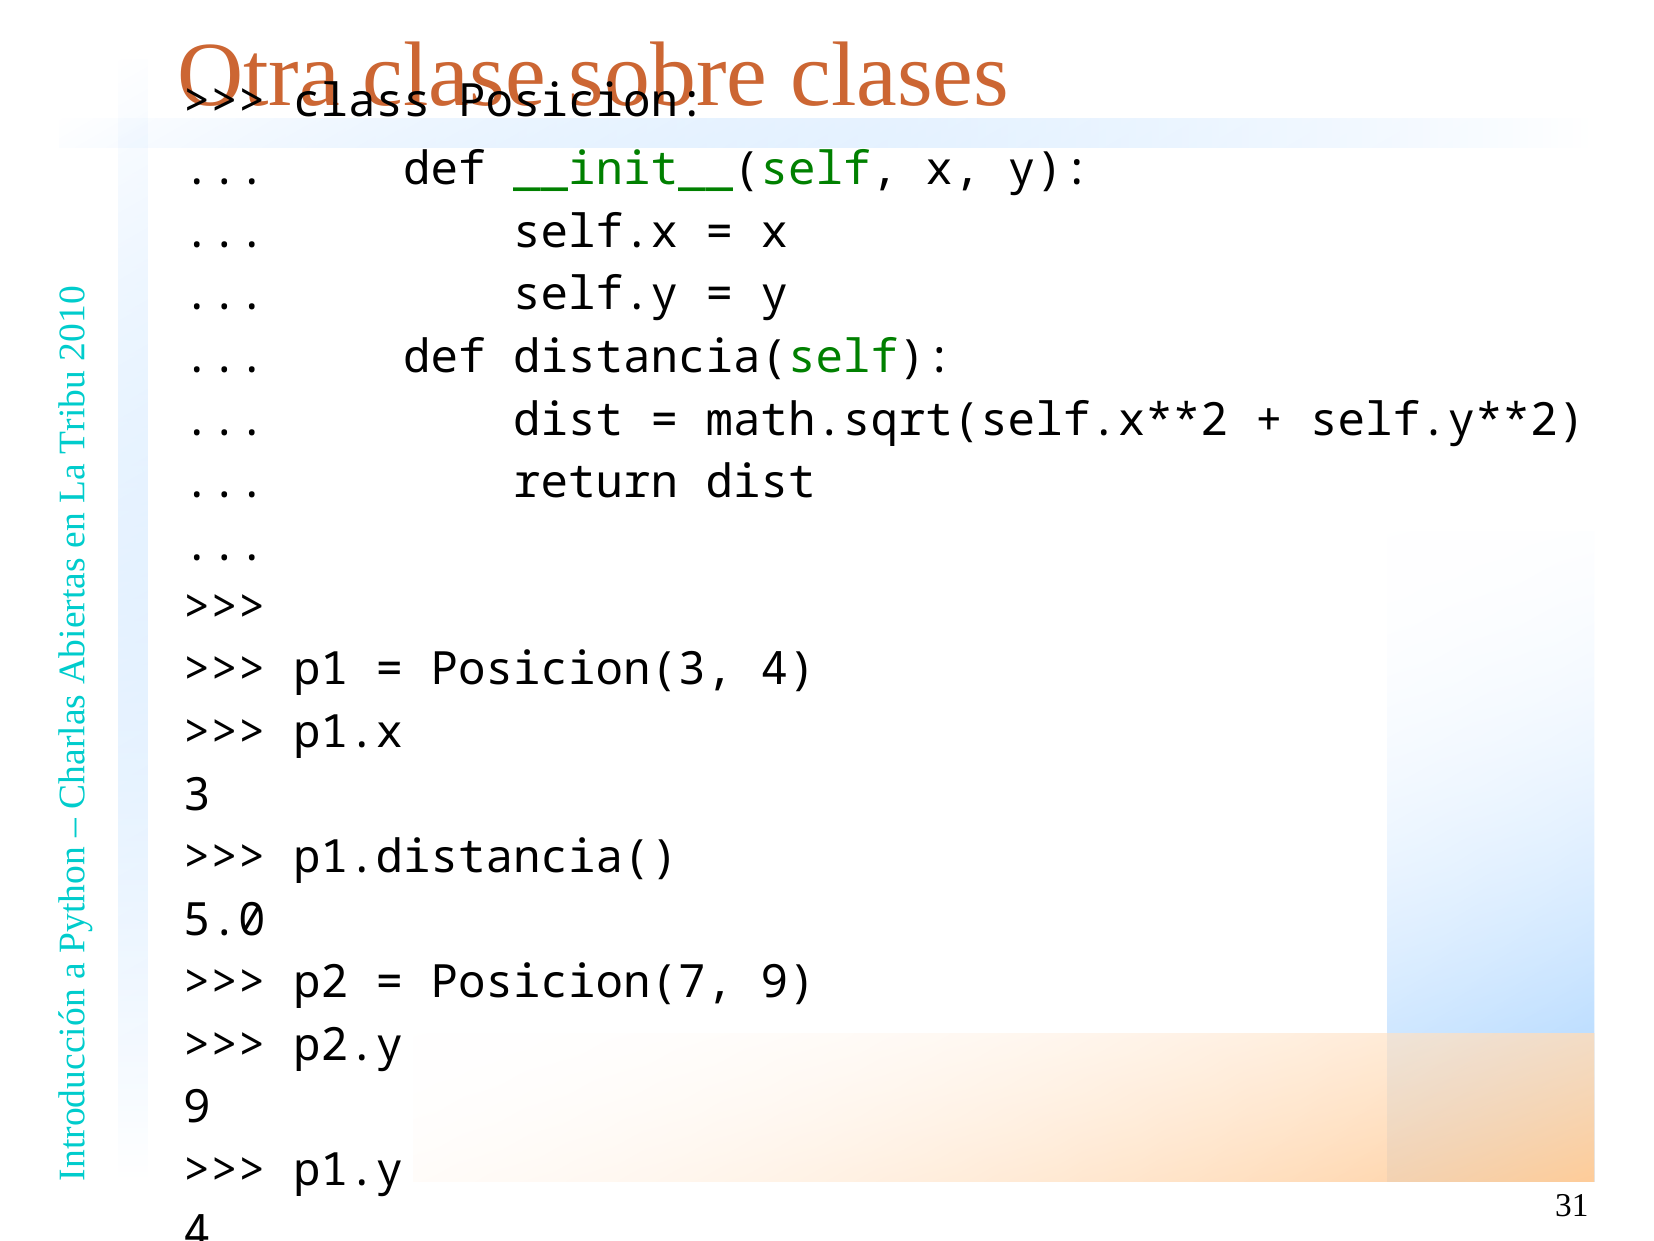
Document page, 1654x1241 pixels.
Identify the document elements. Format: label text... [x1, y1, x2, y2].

title Otra clase sobre clases [177, 0, 1595, 147]
text_box >>> class Posicion: ... def __init__(self, x, y): ... self.x = x ... self.y = y ... def distancia(self): ... dist = math.sqrt(self.x**2 + self.y**2) ... return dist ... >>> >>> p1 = Posicion(3, 4) >>> p1.x 3 >>> p1.distancia() 5.0 >>> p2 = Posicion(7, 9) >>> p2.y 9 >>> p1.y 4 [147, 147, 1595, 1182]
